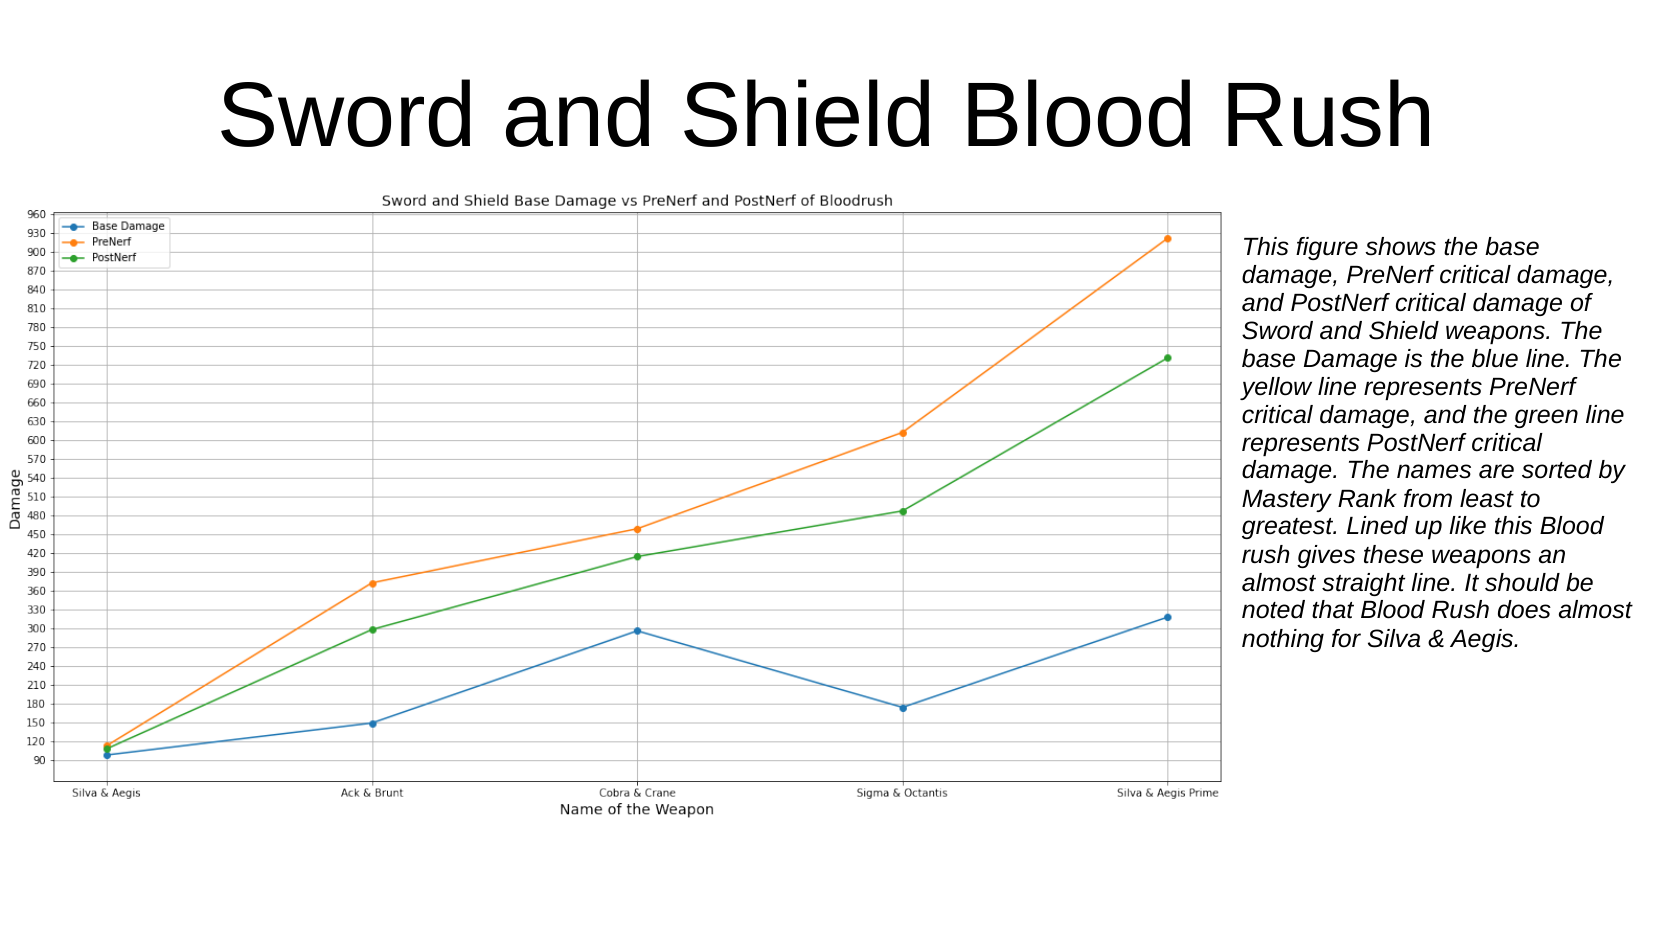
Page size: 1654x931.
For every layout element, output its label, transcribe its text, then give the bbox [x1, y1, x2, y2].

title Sword and Shield Blood Rush [82, 37, 1571, 193]
picture [0, 187, 1228, 826]
text_box This figure shows the base damage, PreNerf critical damage, and PostNerf critical damage of Sword and Shield weapons. The base Damage is the blue line. The yellow line represents PreNerf critical damage, and the green line represents PostNerf critical damage. The names are sorted by Mastery Rank from least to greatest. Lined up like this Blood rush gives these weapons an almost straight line. It should be noted that Blood Rush does almost nothing for Silva & Aegis. [1227, 225, 1651, 660]
